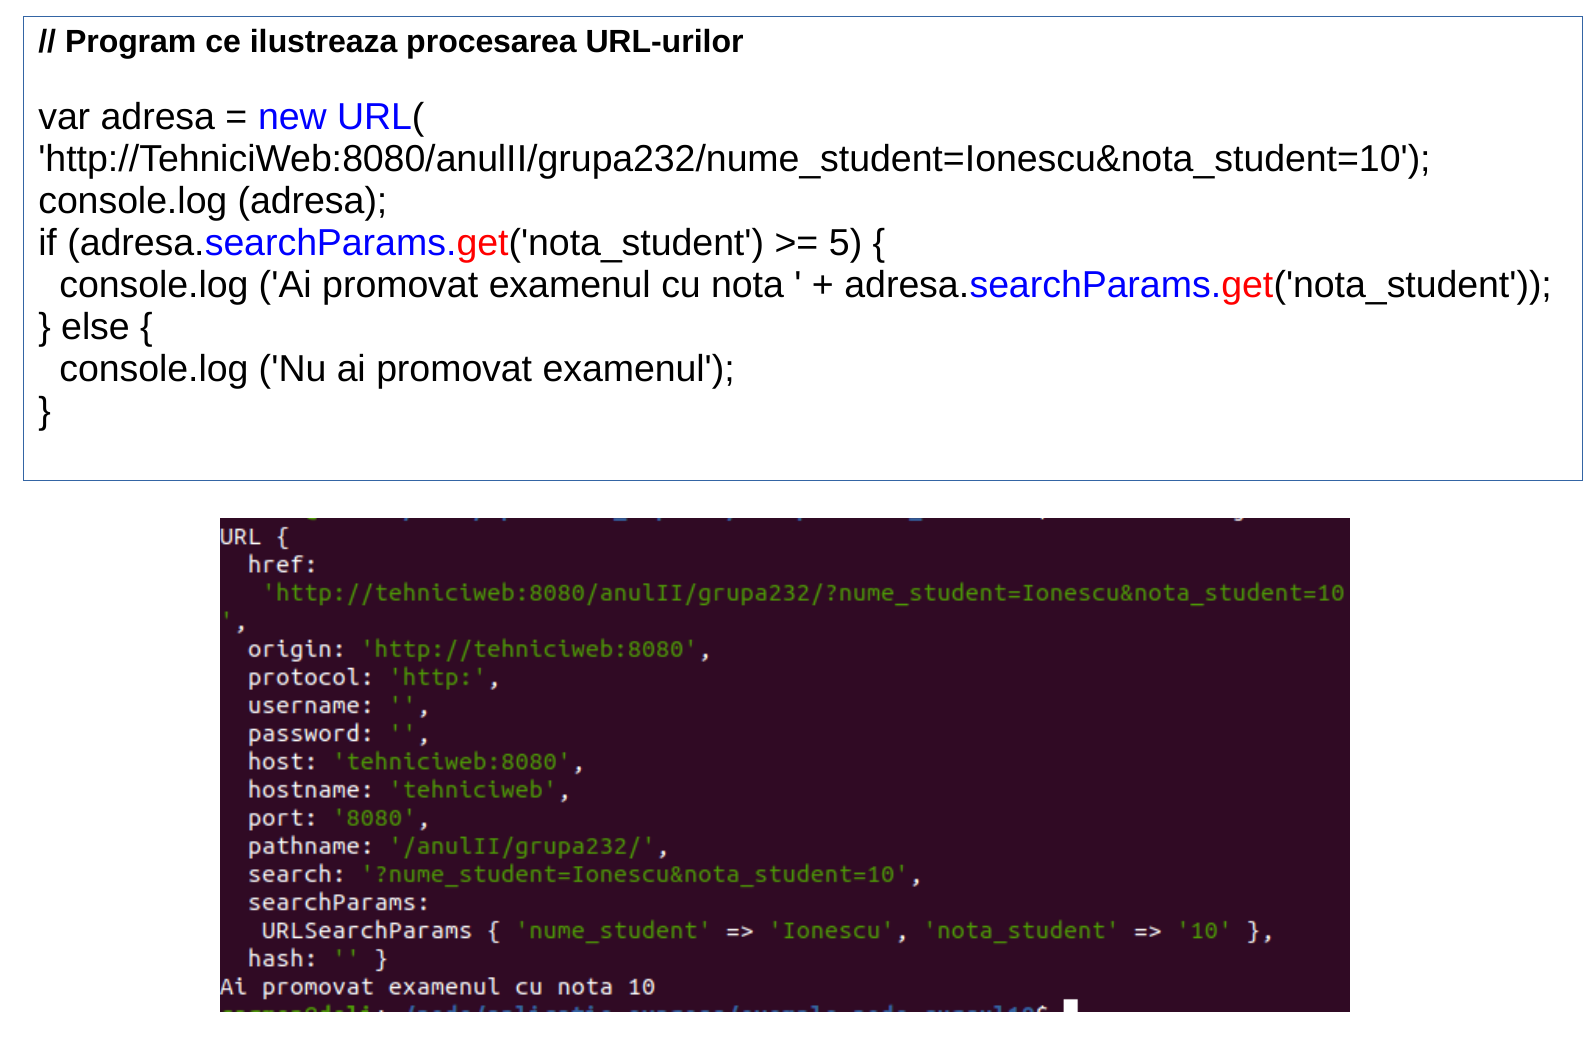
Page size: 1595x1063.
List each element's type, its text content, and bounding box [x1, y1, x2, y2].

text_box // Program ce ilustreaza procesarea URL-urilor var adresa = new URL( 'http://TehniciWeb:8080/anulII/grupa232/nume_student=Ionescu&nota_student=10'); console.log (adresa); if (adresa.searchParams.get('nota_student') >= 5) { console.log ('Ai promovat examenul cu nota ' + adresa.searchParams.get('nota_student')); } else { console.log ('Nu ai promovat examenul'); } [23, 16, 1583, 481]
picture [220, 518, 1350, 1012]
